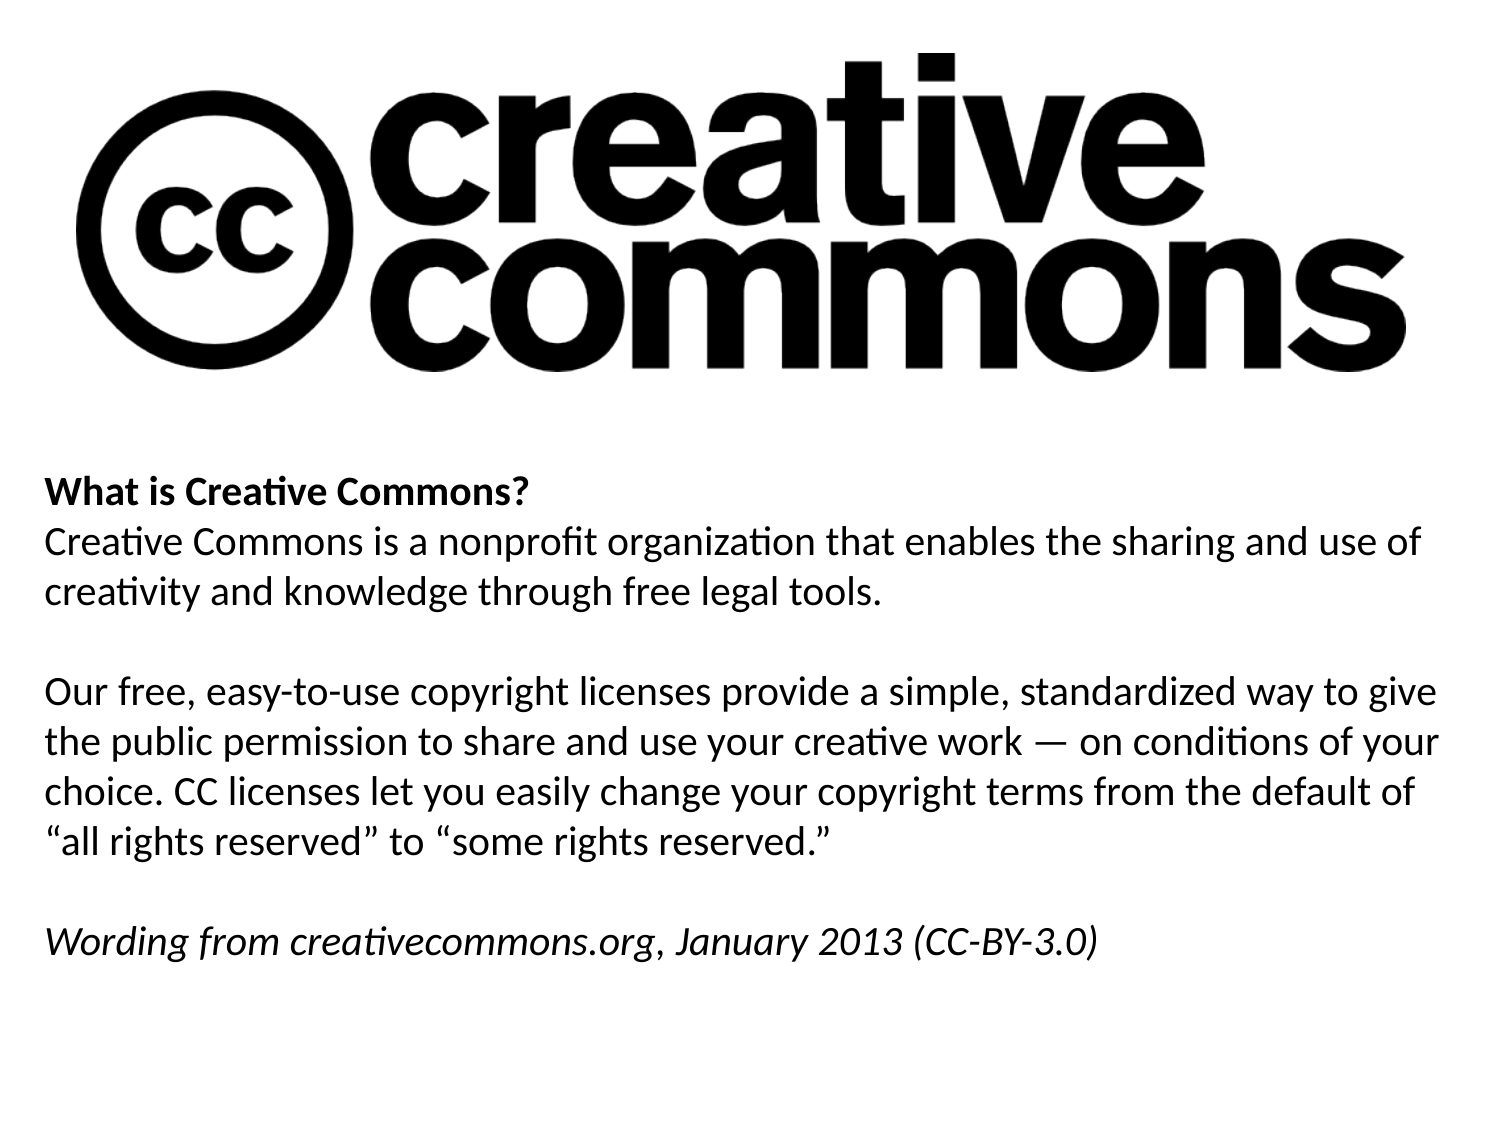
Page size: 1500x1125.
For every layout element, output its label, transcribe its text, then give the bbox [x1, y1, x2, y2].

text_box What is Creative Commons? Creative Commons is a nonprofit organization that enables the sharing and use of creativity and knowledge through free legal tools. Our free, easy-to-use copyright licenses provide a simple, standardized way to give the public permission to share and use your creative work — on conditions of your choice. CC licenses let you easily change your copyright terms from the default of “all rights reserved” to “some rights reserved.” Wording from creativecommons.org, January 2013 (CC-BY-3.0) [29, 456, 1484, 977]
picture [76, 54, 1406, 372]
